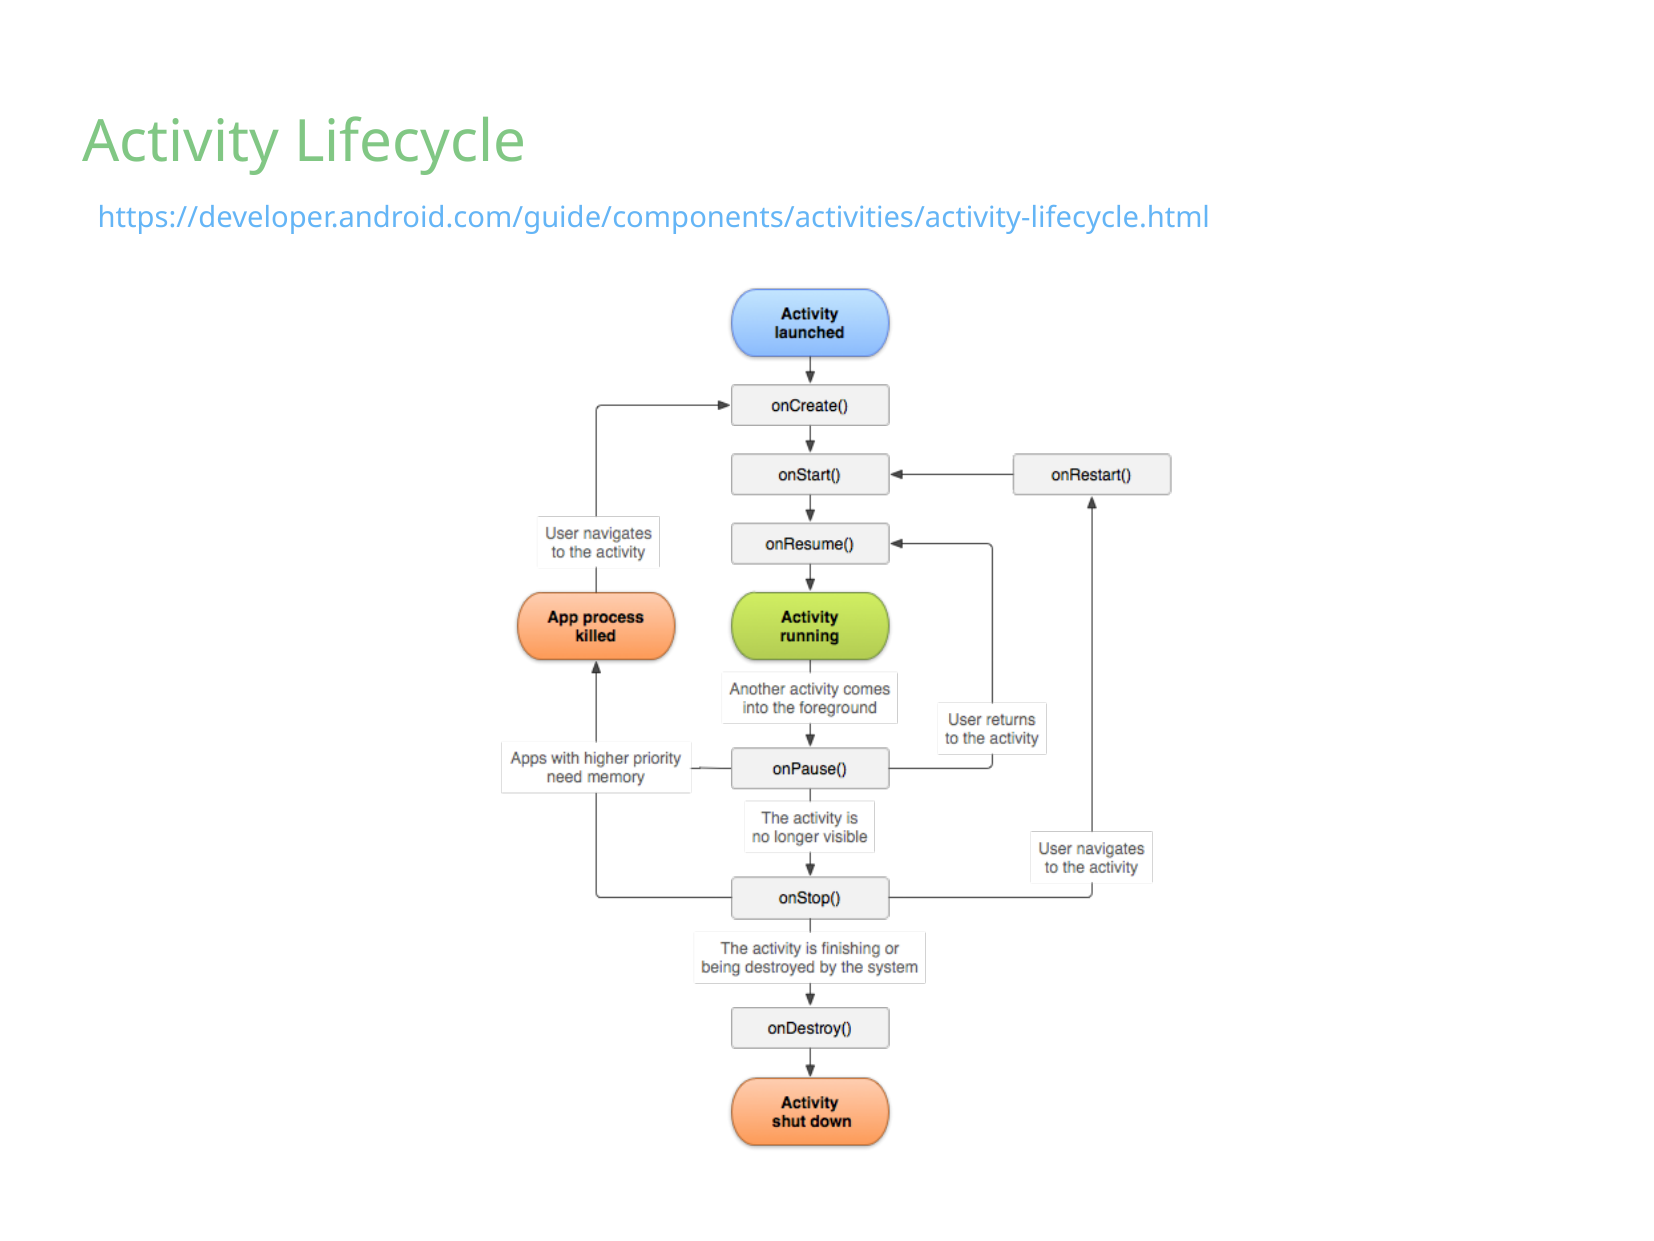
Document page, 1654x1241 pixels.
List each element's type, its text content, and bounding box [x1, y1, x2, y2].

title Activity Lifecycle [82, 35, 1571, 243]
text_box https://developer.android.com/guide/components/activities/activity-lifecycle.html [82, 189, 1531, 243]
picture [496, 277, 1178, 1159]
